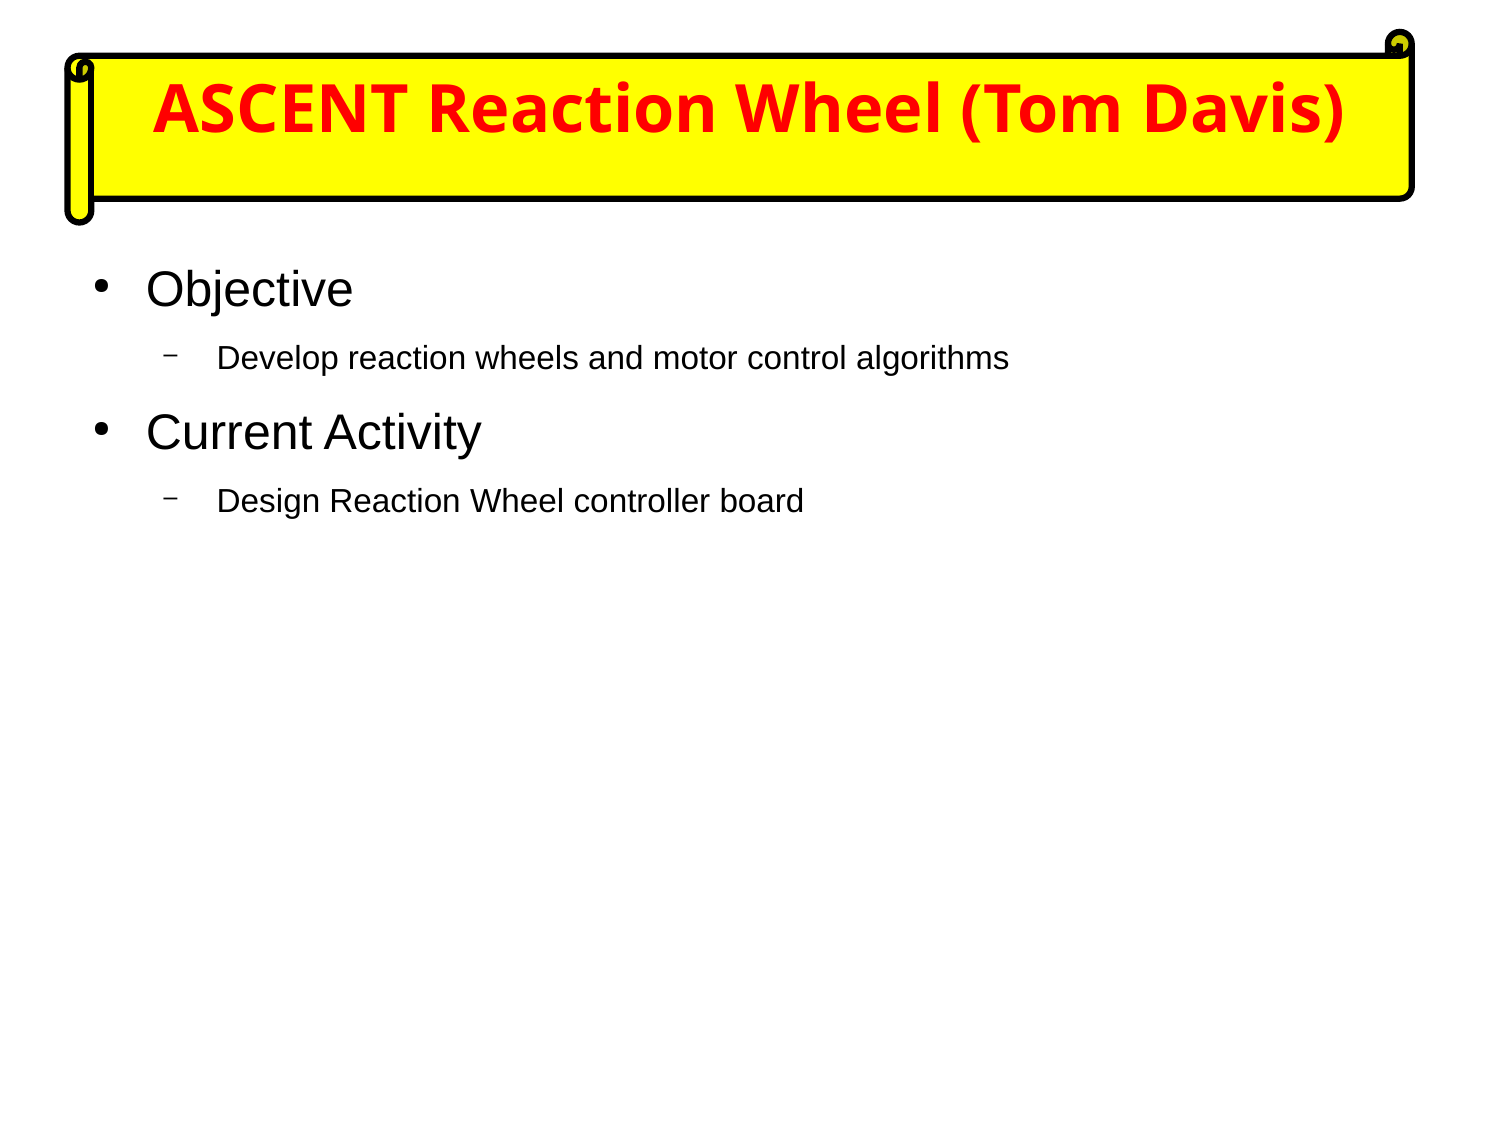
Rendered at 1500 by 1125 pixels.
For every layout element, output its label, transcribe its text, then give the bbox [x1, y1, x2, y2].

text_box [72, 31, 1412, 58]
text_box ASCENT Reaction Wheel (Tom Davis) [0, 58, 1500, 154]
text_box [67, 154, 1412, 223]
list Objective Develop reaction wheels and motor control algorithms Current Activity Design Reaction Wheel controller board [75, 263, 1425, 916]
